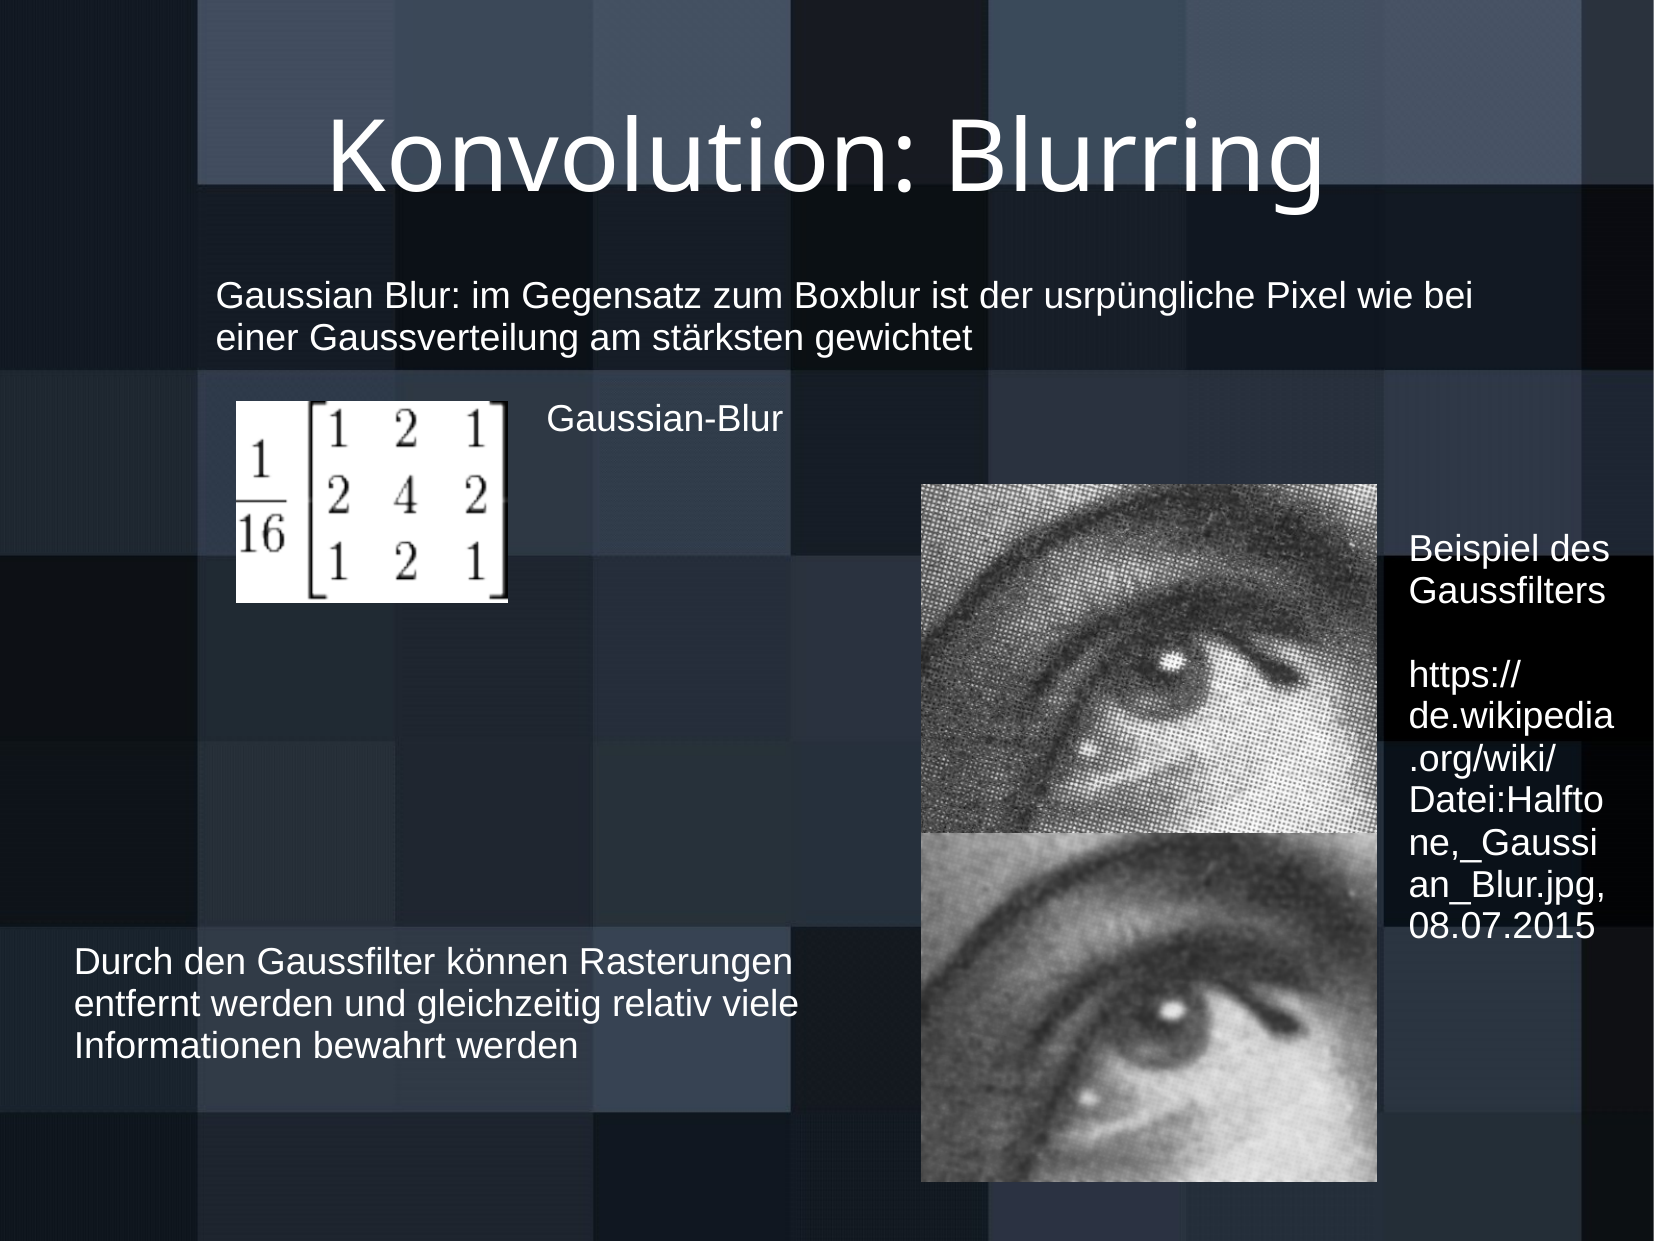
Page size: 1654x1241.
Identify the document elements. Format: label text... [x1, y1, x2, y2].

text_box Gaussian-Blur [531, 389, 1111, 447]
text_box Beispiel des Gaussfilters https://de.wikipedia.org/wiki/Datei:Halftone,_Gaussian_Blur.jpg, 08.07.2015 [1393, 519, 1630, 955]
text_box Durch den Gaussfilter können Rasterungen entfernt werden und gleichzeitig relativ viele Informationen bewahrt werden [59, 933, 898, 1075]
picture [0, 0, 1654, 1241]
title Konvolution: Blurring [82, 49, 1571, 257]
text_box Gaussian Blur: im Gegensatz zum Boxblur ist der usrpüngliche Pixel wie bei einer Gaussverteilung am stärksten gewichtet [200, 267, 1524, 367]
